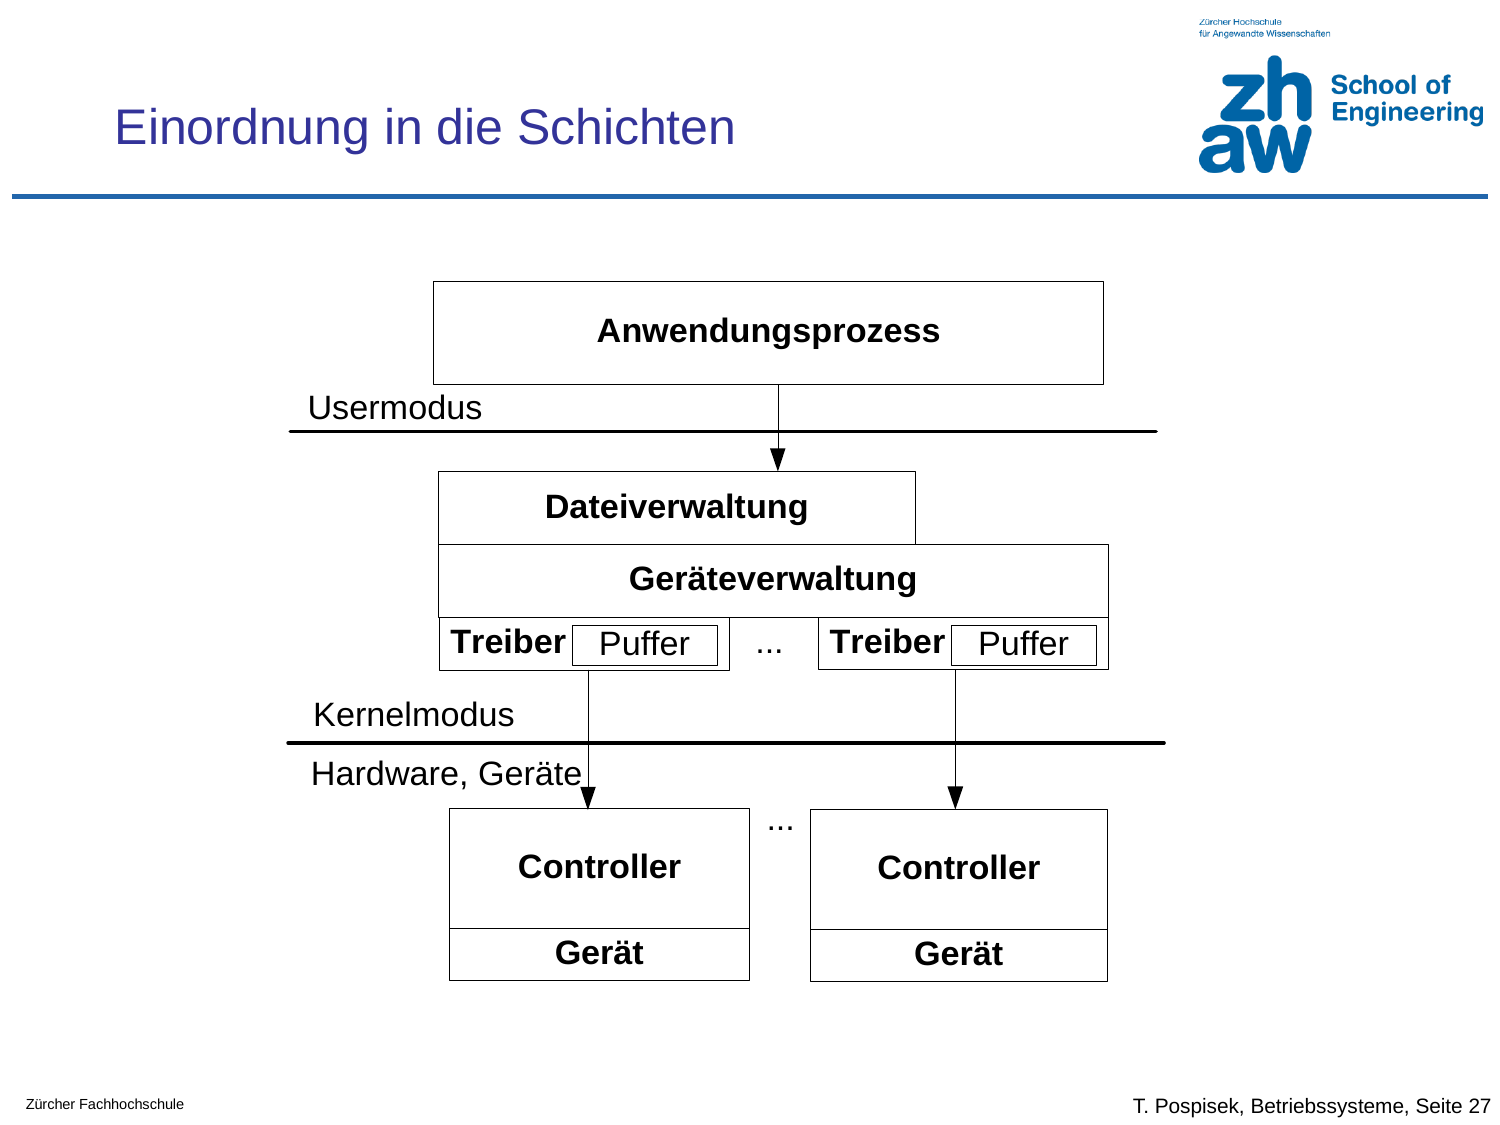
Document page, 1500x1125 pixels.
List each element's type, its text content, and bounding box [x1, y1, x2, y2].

picture [241, 277, 1171, 986]
picture [1199, 19, 1483, 173]
title Einordnung in die Schichten [99, 50, 1379, 163]
